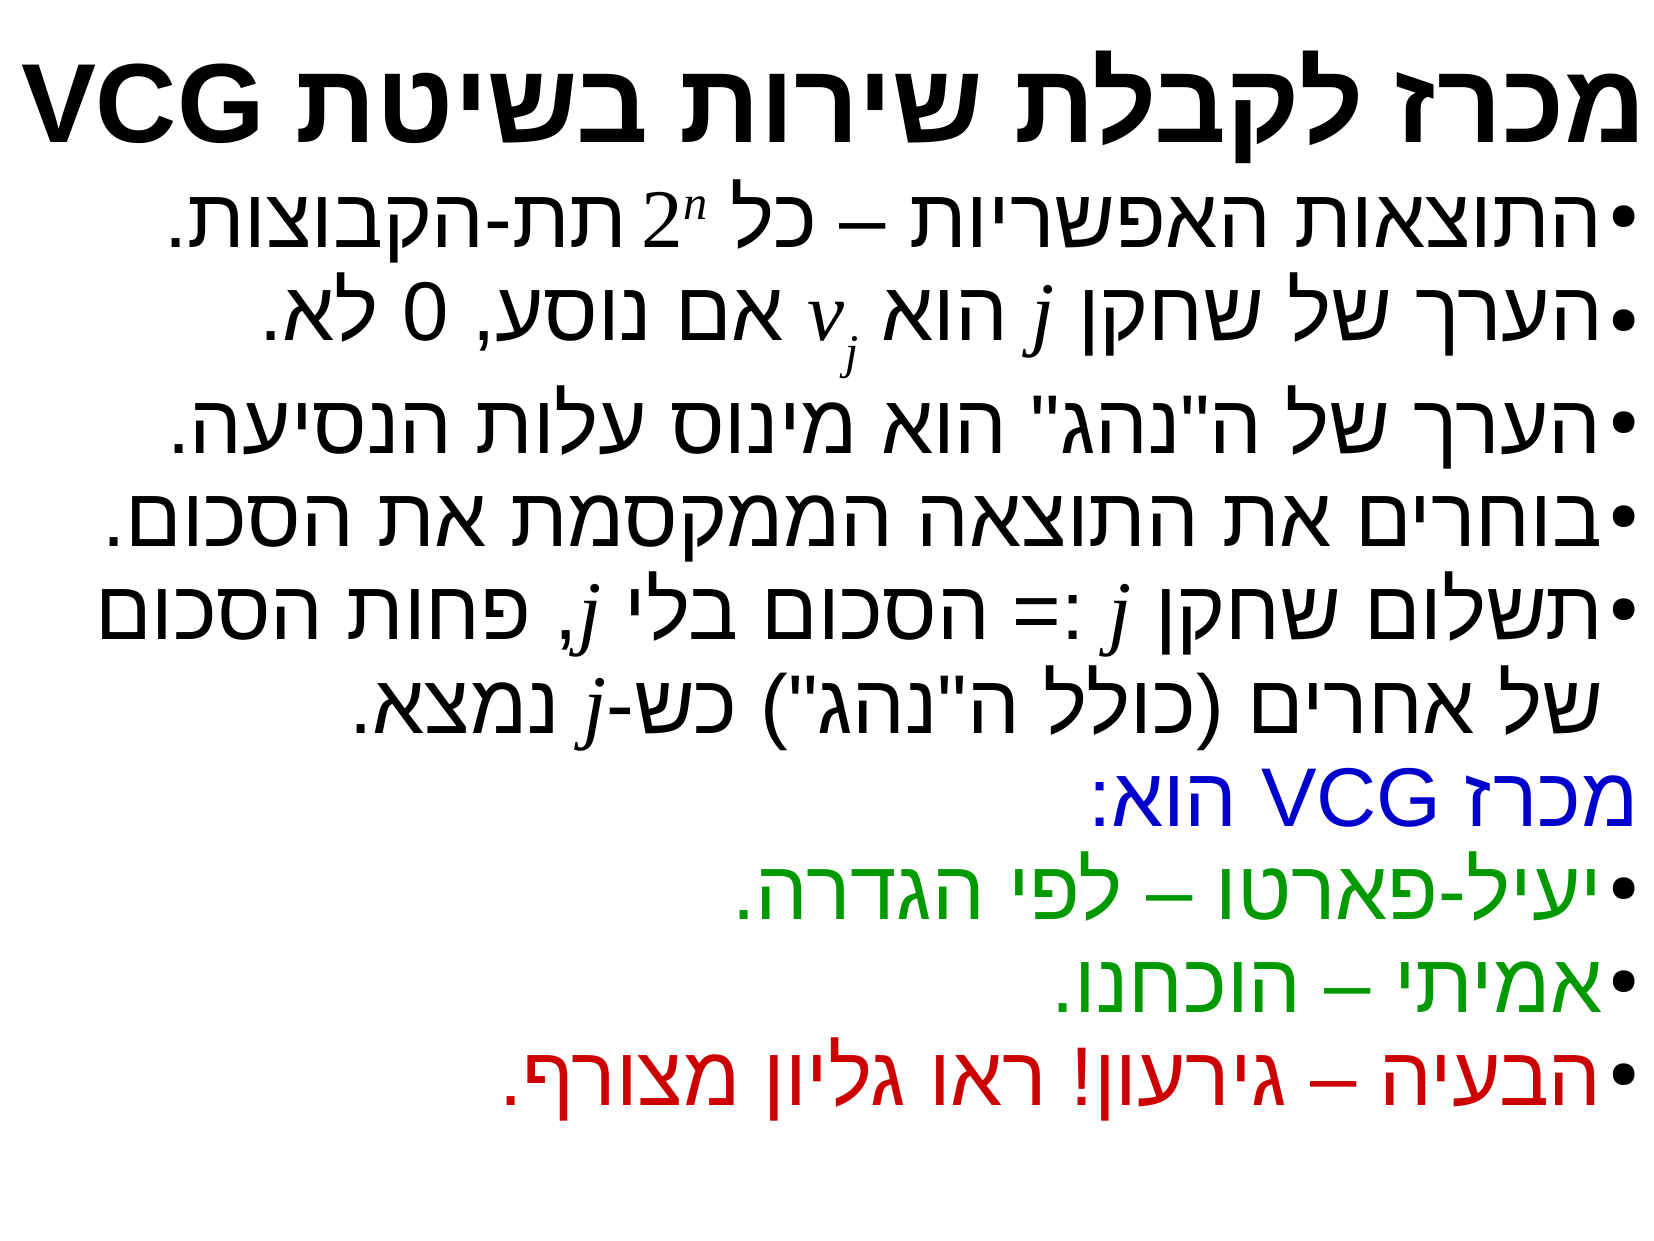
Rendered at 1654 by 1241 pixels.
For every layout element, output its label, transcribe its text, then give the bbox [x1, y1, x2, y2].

title מכרז לקבלת שירות בשיטת VCG [15, 0, 1654, 215]
text_box התוצאות האפשריות – כל 2n תת-הקבוצות. הערך של שחקן j הוא vj אם נוסע, 0 לא. הערך של ה"נהג" הוא מינוס עלות הנסיעה. בוחרים את התוצאה הממקסמת את הסכום. תשלום שחקן j := הסכום בלי j, פחות הסכום של אחרים (כולל ה"נהג") כש-j נמצא. מכרז VCG הוא: יעיל-פארטו – לפי הגדרה. אמיתי – הוכחנו. הבעיה – גירעון! ראו גליון מצורף. [33, 165, 1654, 1131]
